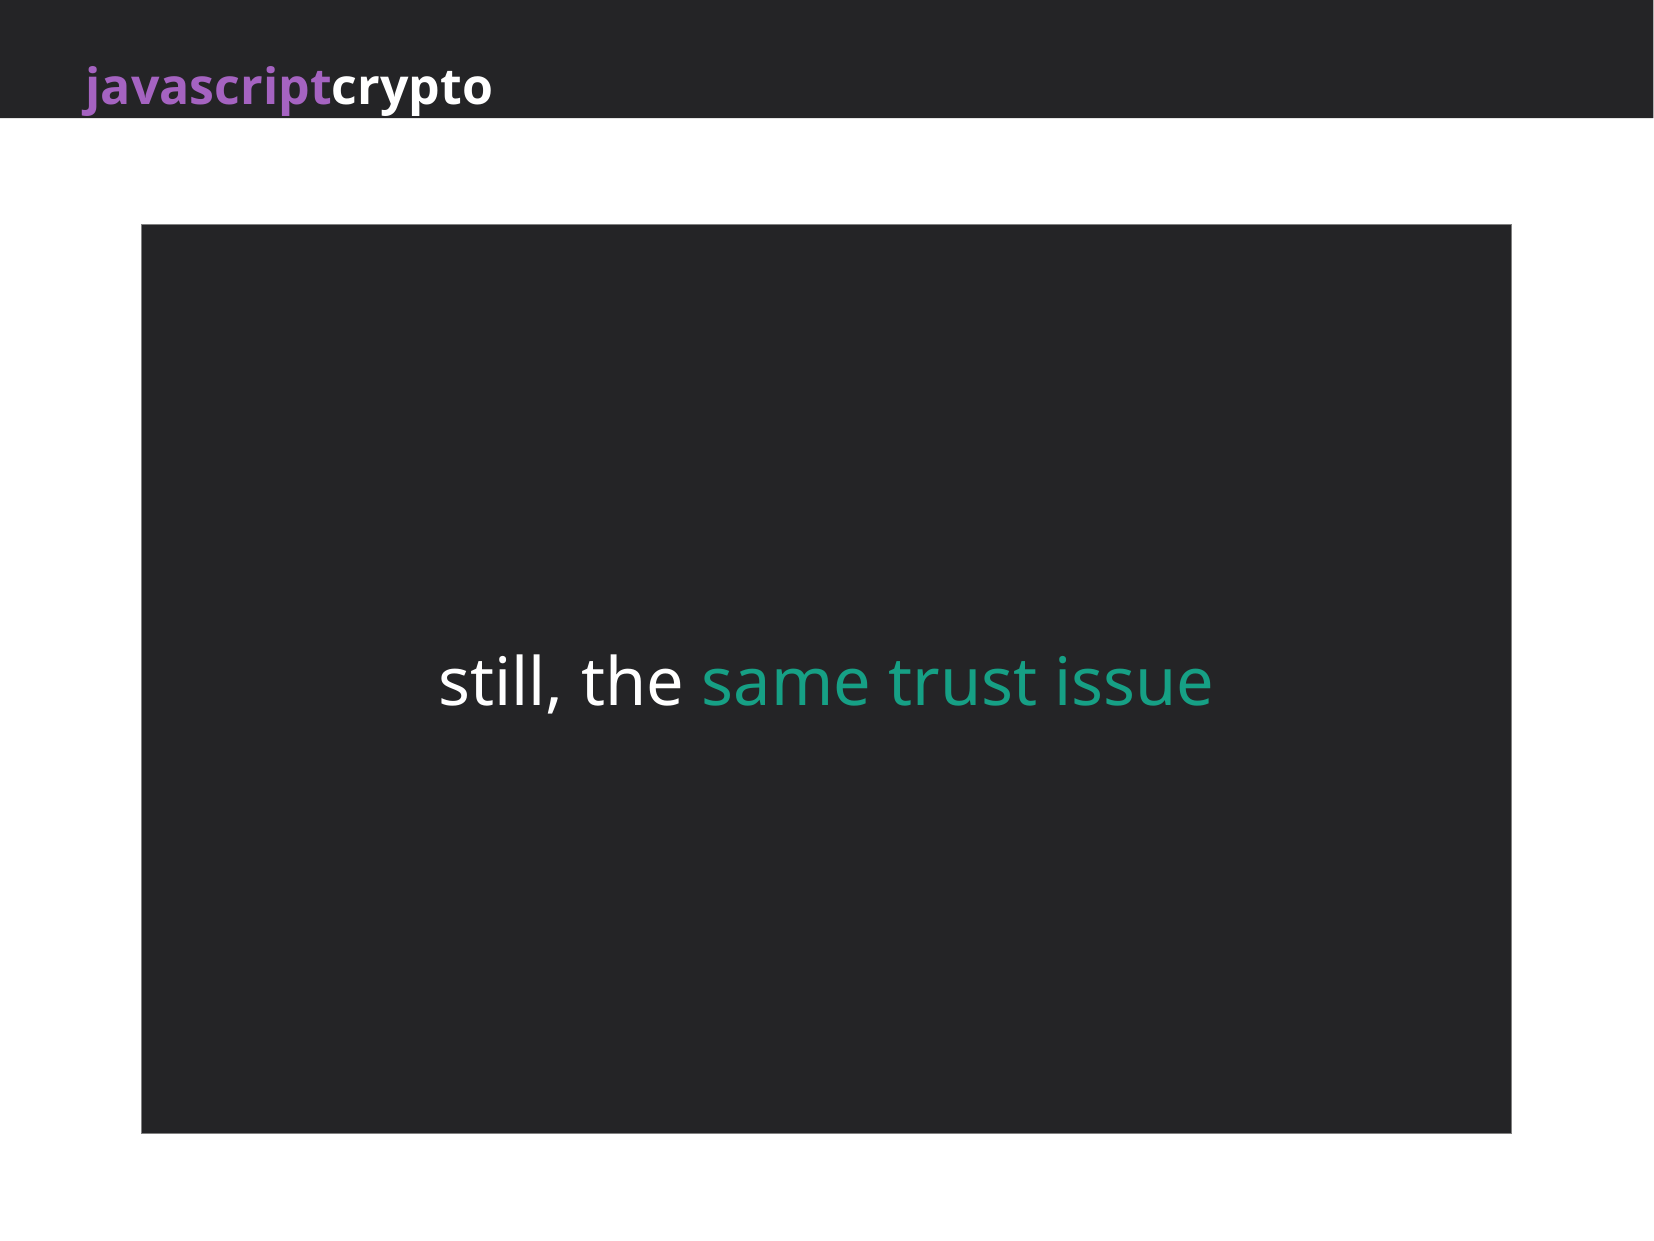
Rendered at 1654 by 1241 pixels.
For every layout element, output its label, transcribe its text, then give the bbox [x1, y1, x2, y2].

text_box javascriptcrypto [70, 43, 544, 119]
text_box still, the same trust issue [141, 224, 1512, 1134]
text_box [165, 531, 1441, 1087]
text_box [0, 0, 1654, 119]
